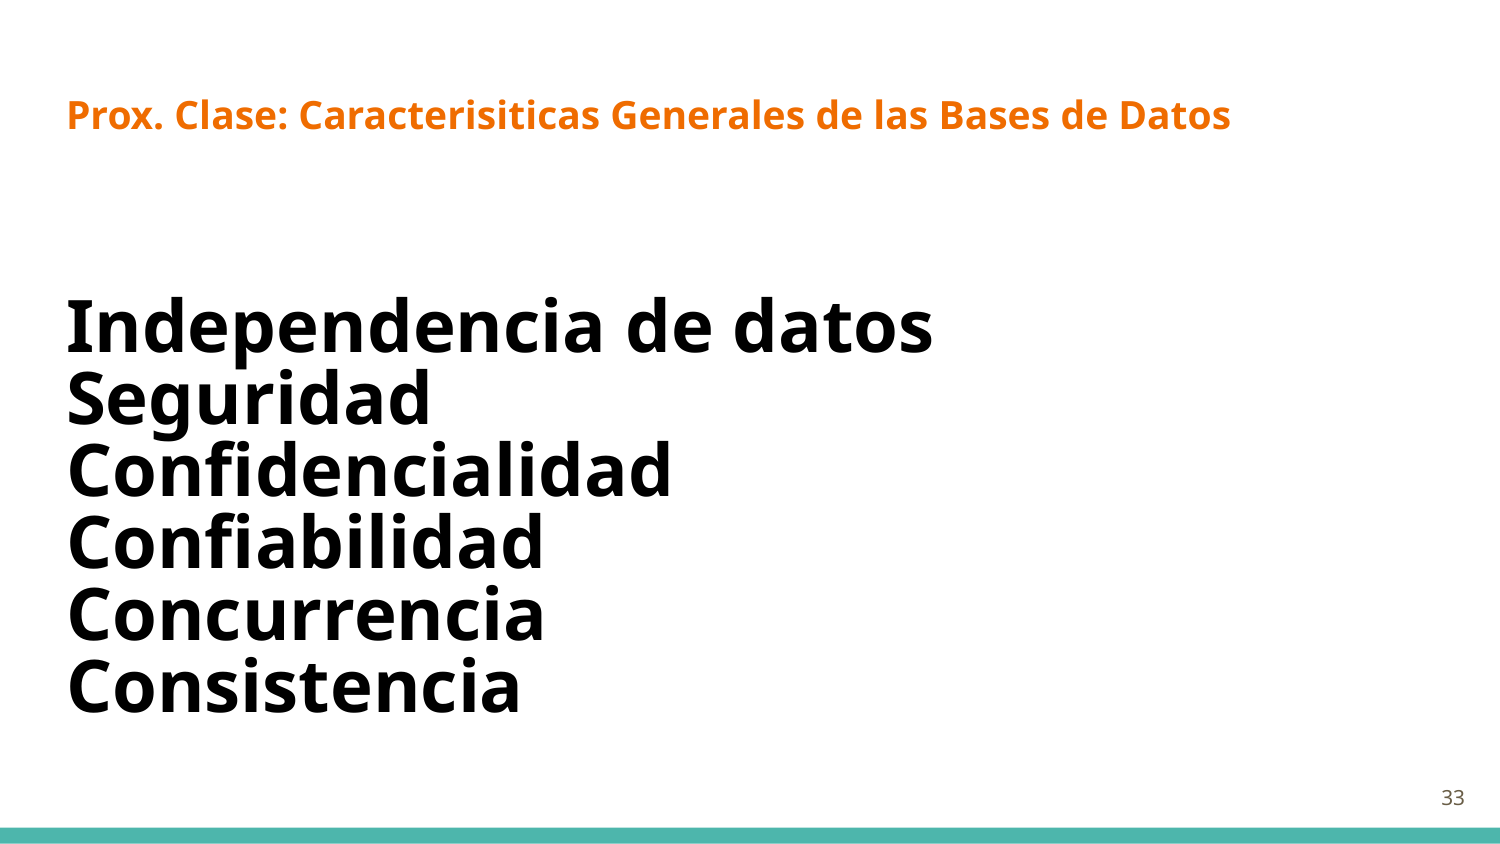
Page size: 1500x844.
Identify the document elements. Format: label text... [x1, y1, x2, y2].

list Independencia de datos Seguridad Confidencialidad Confiabilidad Concurrencia Consistencia [51, 207, 1449, 750]
slide_number <number> [1389, 764, 1480, 830]
title Prox. Clase: Caracterisiticas Generales de las Bases de Datos [51, 72, 1449, 189]
